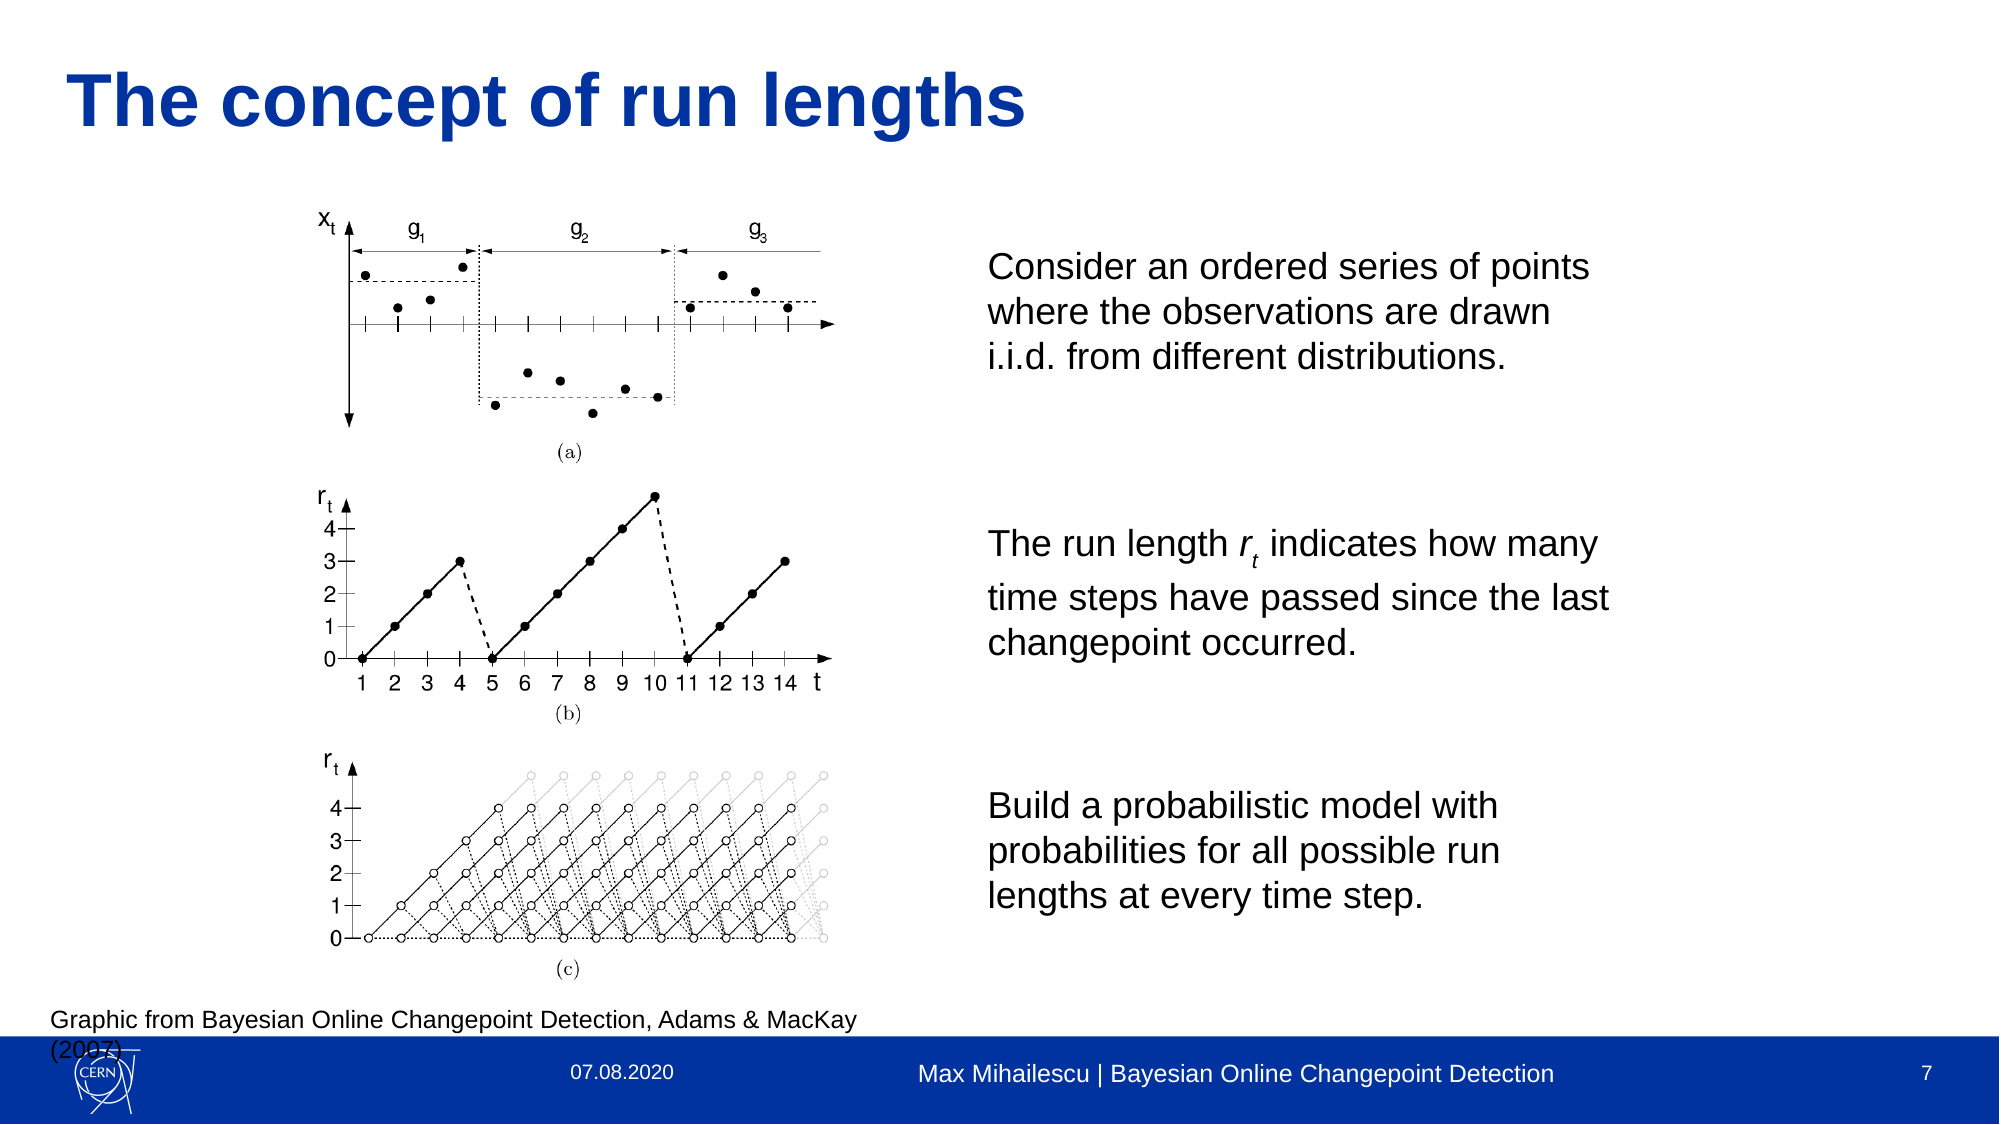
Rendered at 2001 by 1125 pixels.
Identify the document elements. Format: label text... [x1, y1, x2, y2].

text_box Consider an ordered series of points where the observations are drawn i.i.d. from different distributions. [972, 235, 1630, 418]
text_box Build a probabilistic model with probabilities for all possible run lengths at every time step. [972, 773, 1589, 927]
picture [289, 188, 851, 995]
text_box The concept of run lengths [66, 61, 1932, 235]
text_box <Foliennummer> [1822, 1042, 1933, 1102]
text_box 07.08.2020 [543, 1041, 674, 1101]
text_box Graphic from Bayesian Online Changepoint Detection, Adams & MacKay (2007) [35, 996, 953, 1039]
text_box Max Mihailescu | Bayesian Online Changepoint Detection [698, 1042, 1776, 1102]
text_box The run length rt indicates how many time steps have passed since the last changepoint occurred. [972, 511, 1630, 703]
picture [0, 1036, 1999, 1124]
